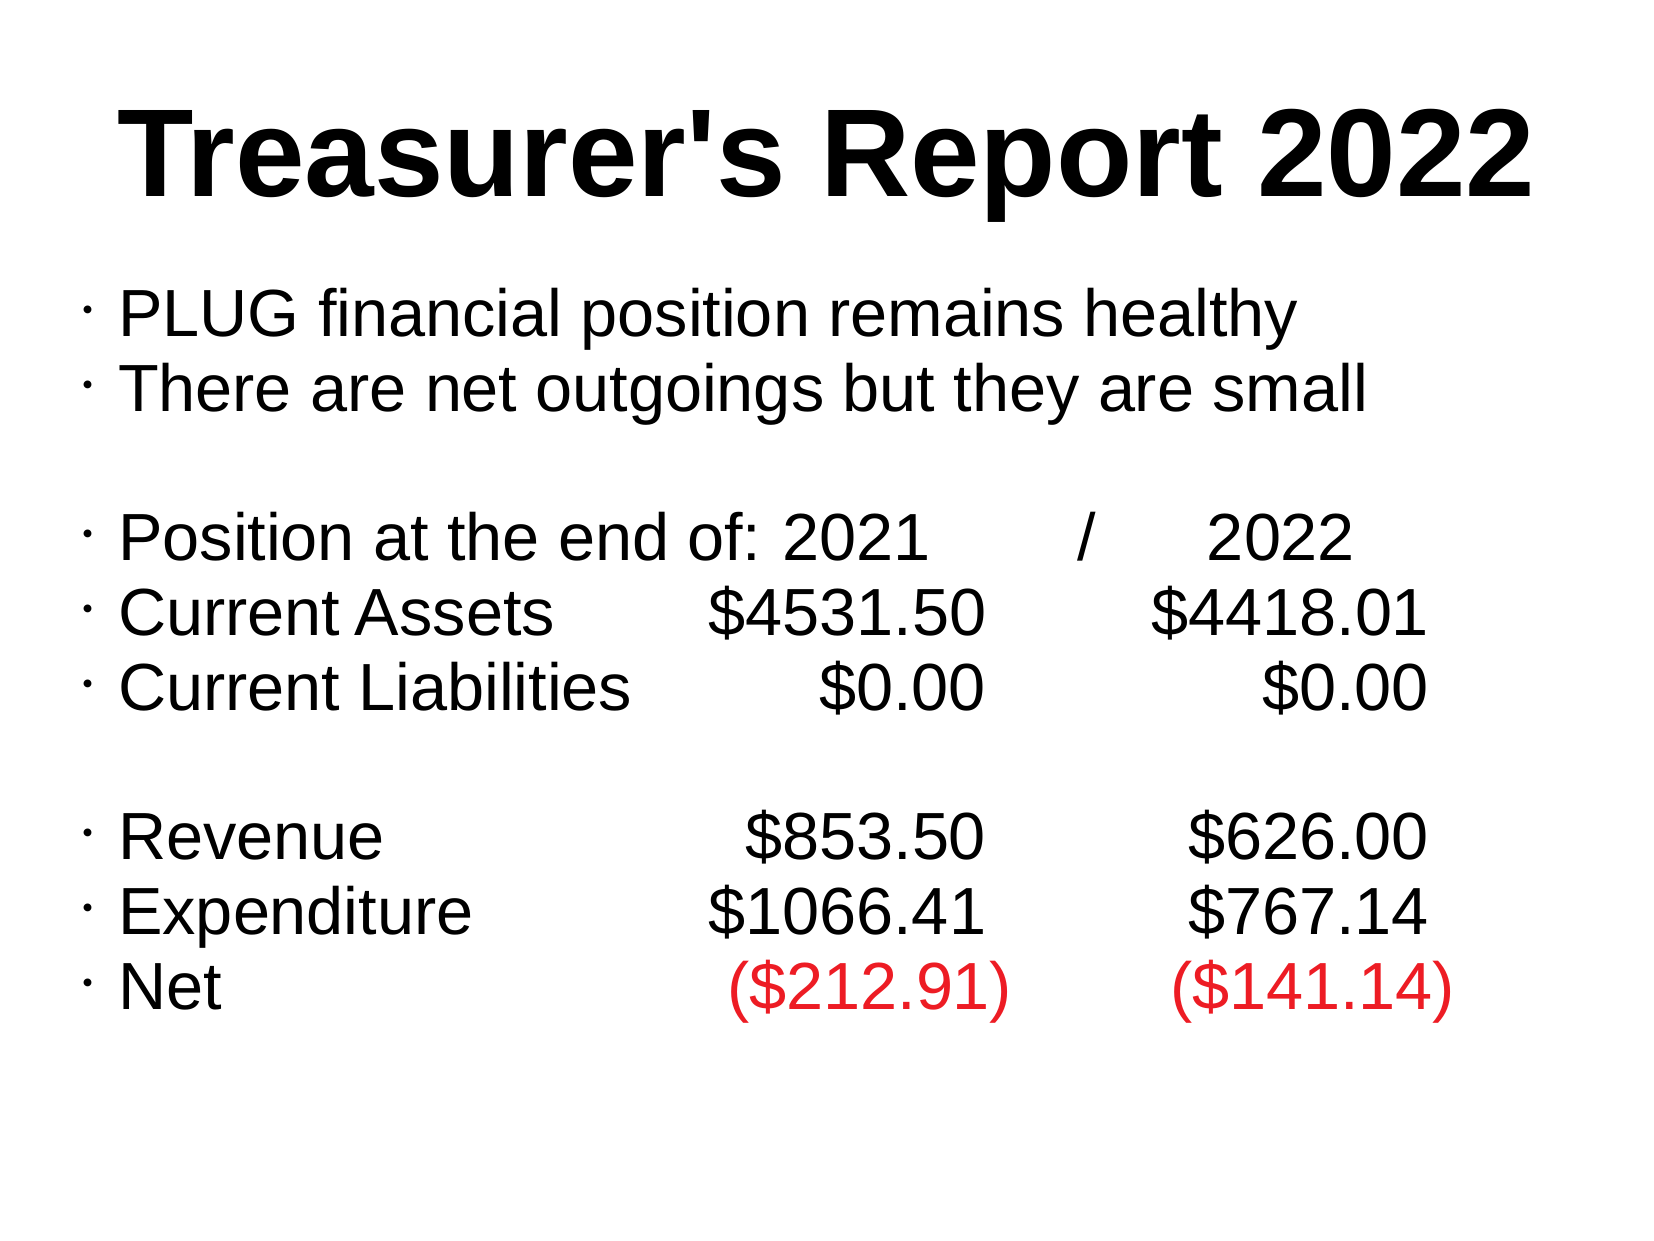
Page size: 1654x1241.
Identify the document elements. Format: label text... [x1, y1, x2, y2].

title Treasurer's Report 2022 [82, 49, 1571, 238]
subtitle PLUG financial position remains healthy There are net outgoings but they are small Position at the end of: 2021 / 2022 Current Assets $4531.50 $4418.01 Current Liabilities $0.00 $0.00 Revenue $853.50 $626.00 Expenditure $1066.41 $767.14 Net ($212.91) ($141.14) [82, 238, 1571, 1062]
